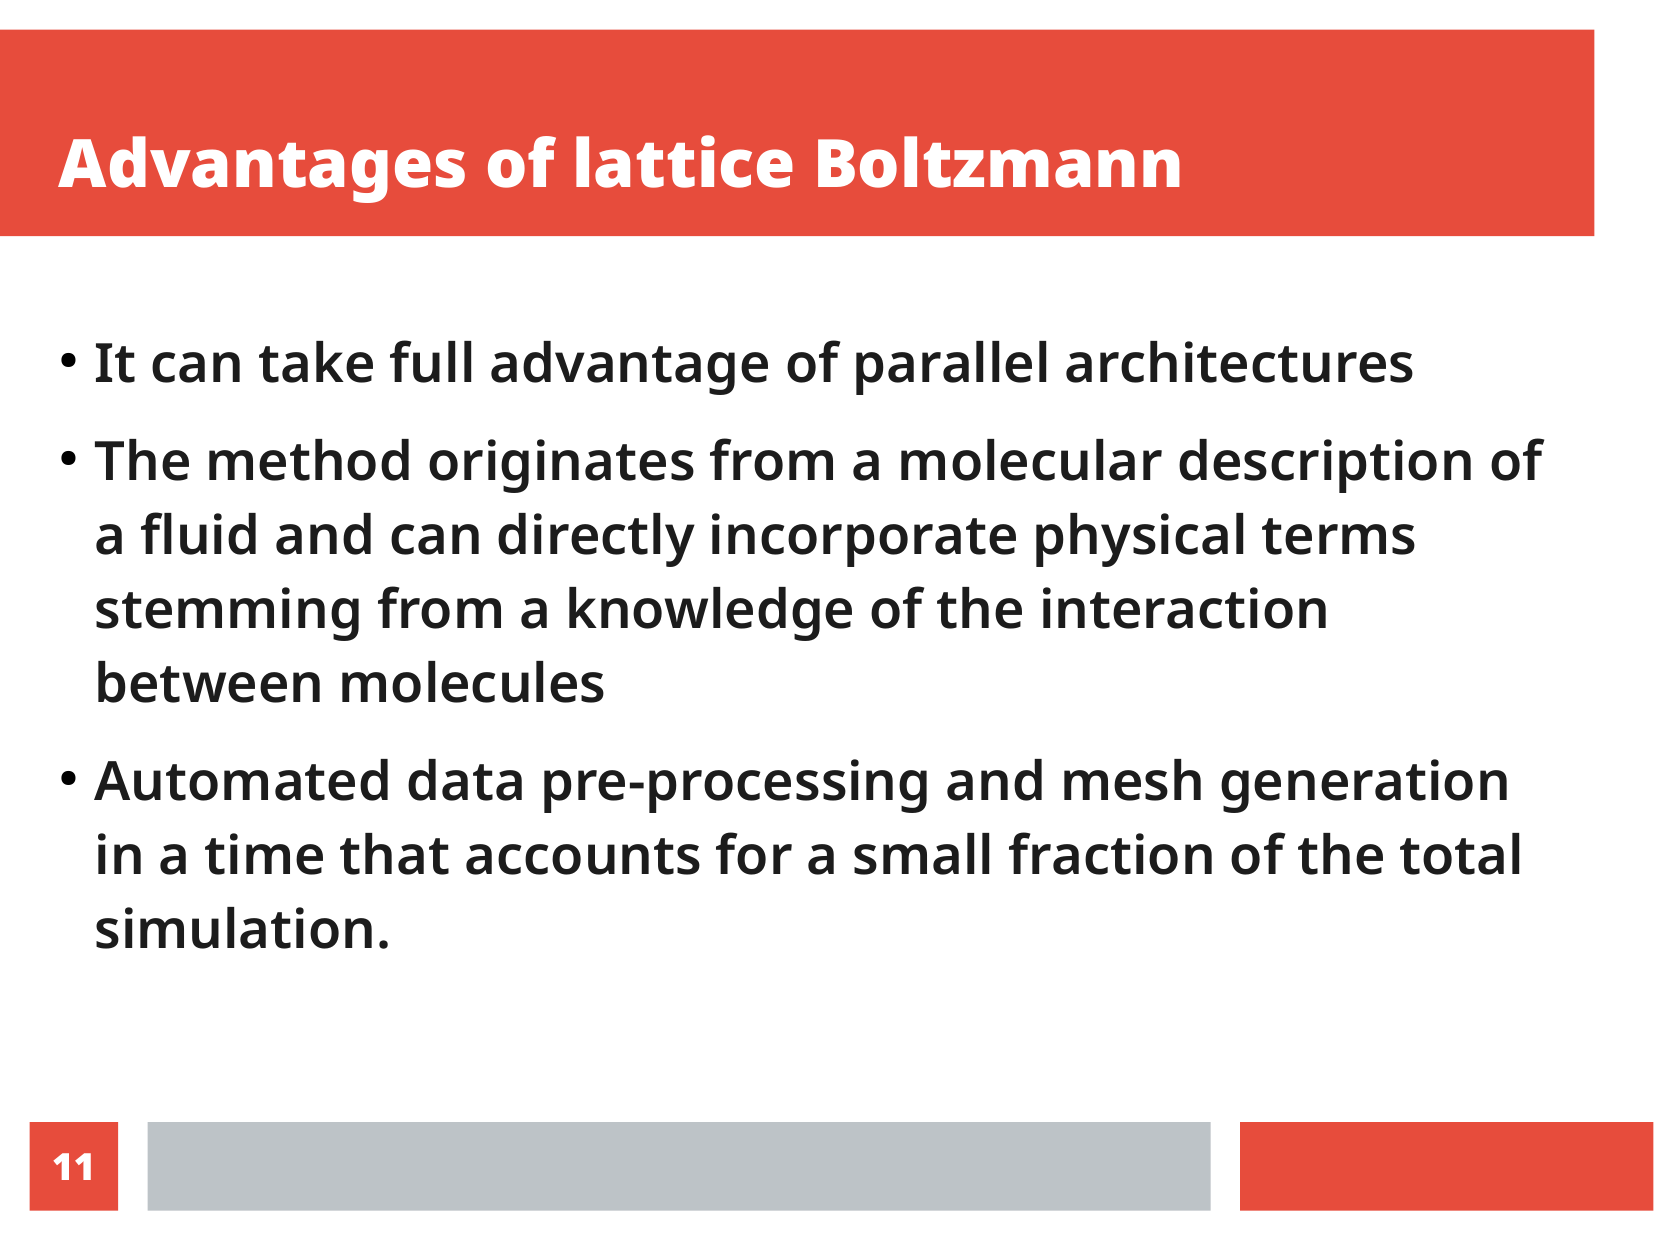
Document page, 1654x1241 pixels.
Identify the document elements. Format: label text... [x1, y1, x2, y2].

title Advantages of lattice Boltzmann [59, 59, 1595, 207]
list It can take full advantage of parallel architectures The method originates from a molecular description of a fluid and can directly incorporate physical terms stemming from a knowledge of the interaction between molecules Automated data pre-processing and mesh generation in a time that accounts for a small fraction of the total simulation. [59, 324, 1565, 1093]
